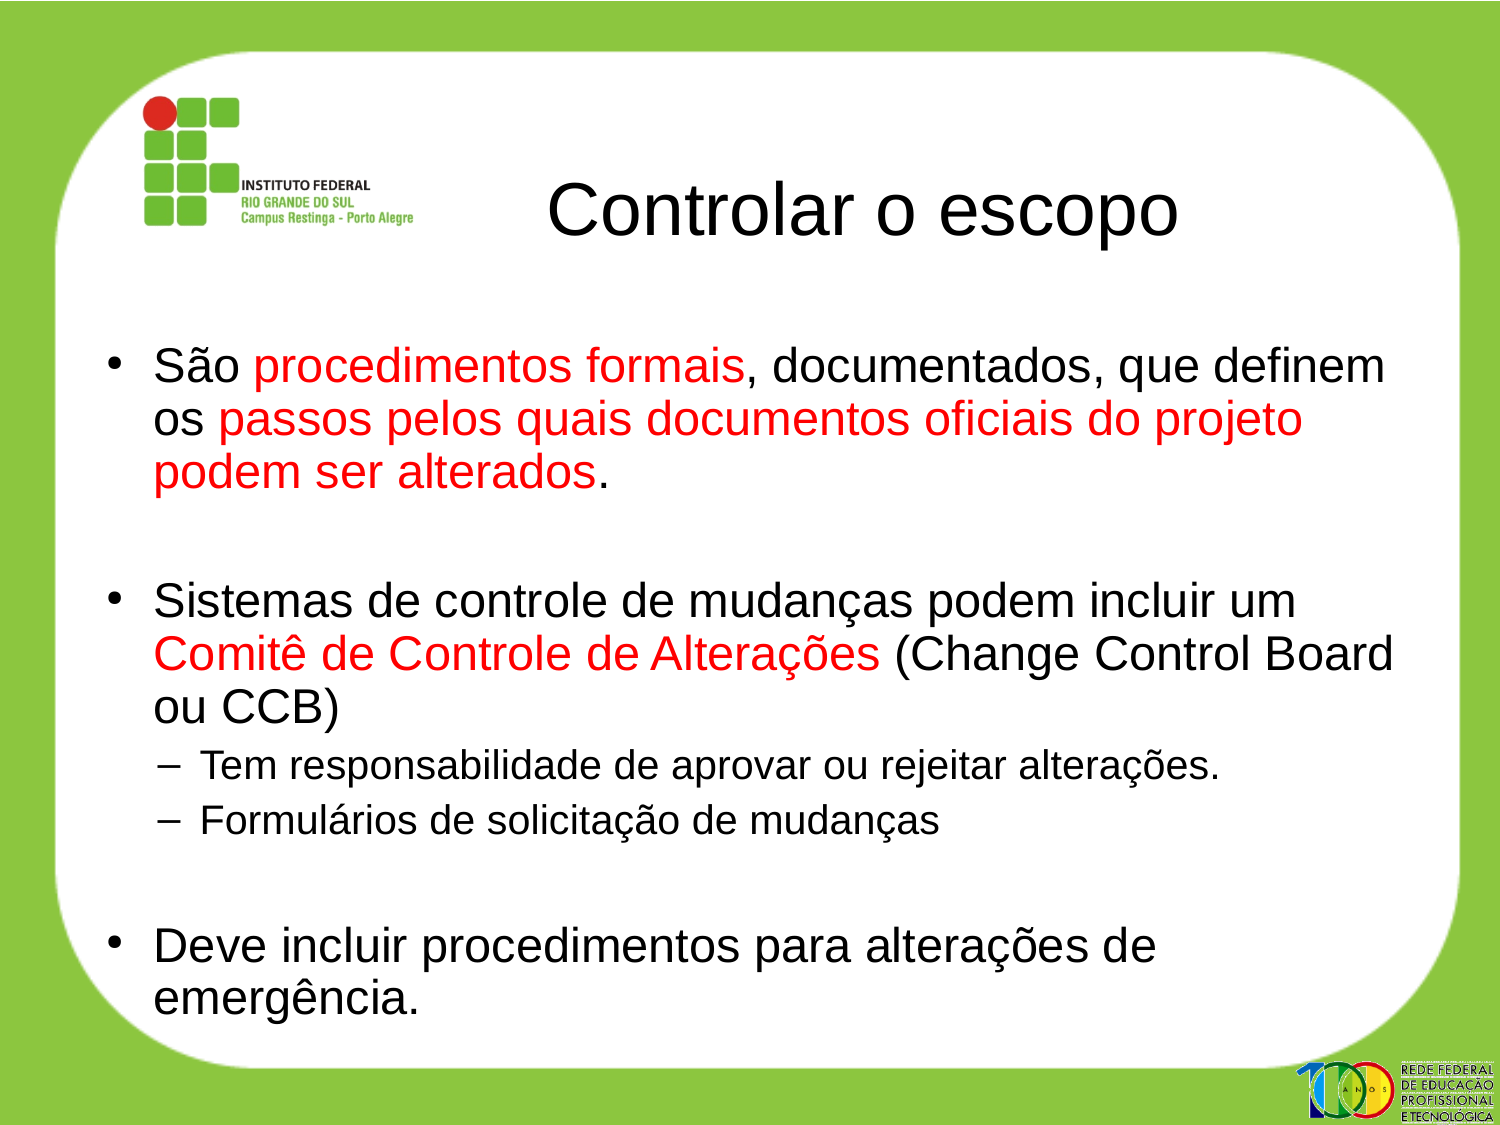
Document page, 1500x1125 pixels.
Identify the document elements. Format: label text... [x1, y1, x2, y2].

title Controlar o escopo [496, 70, 1500, 259]
picture [0, 1, 1500, 1125]
list São procedimentos formais, documentados, que definem os passos pelos quais documentos oficiais do projeto podem ser alterados. Sistemas de controle de mudanças podem incluir um Comitê de Controle de Alterações (Change Control Board ou CCB) Tem responsabilidade de aprovar ou rejeitar alterações. Formulários de solicitação de mudanças Deve incluir procedimentos para alterações de emergência. [75, 262, 1426, 1035]
